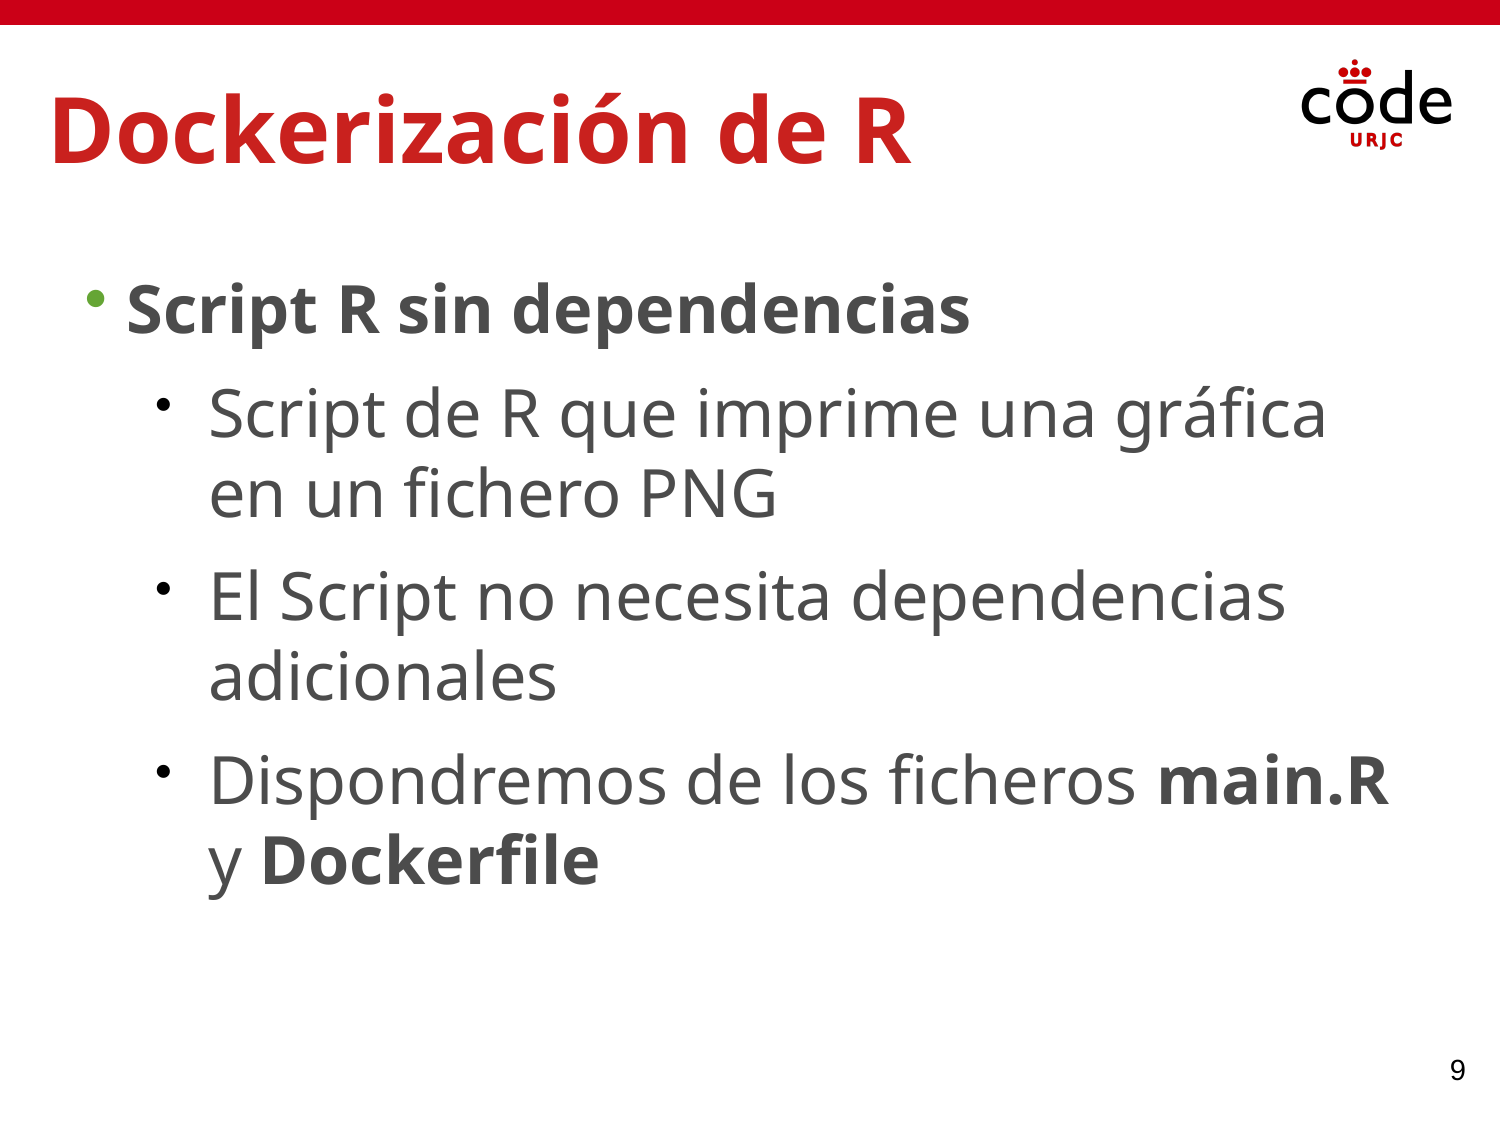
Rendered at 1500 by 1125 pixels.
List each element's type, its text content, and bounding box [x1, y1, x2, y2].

picture [1284, 50, 1468, 161]
list Script R sin dependencias Script de R que imprime una gráfica en un fichero PNG El Script no necesita dependencias adicionales Dispondremos de los ficheros main.R y Dockerfile [51, 259, 1436, 1006]
title Dockerización de R [32, 79, 1413, 189]
